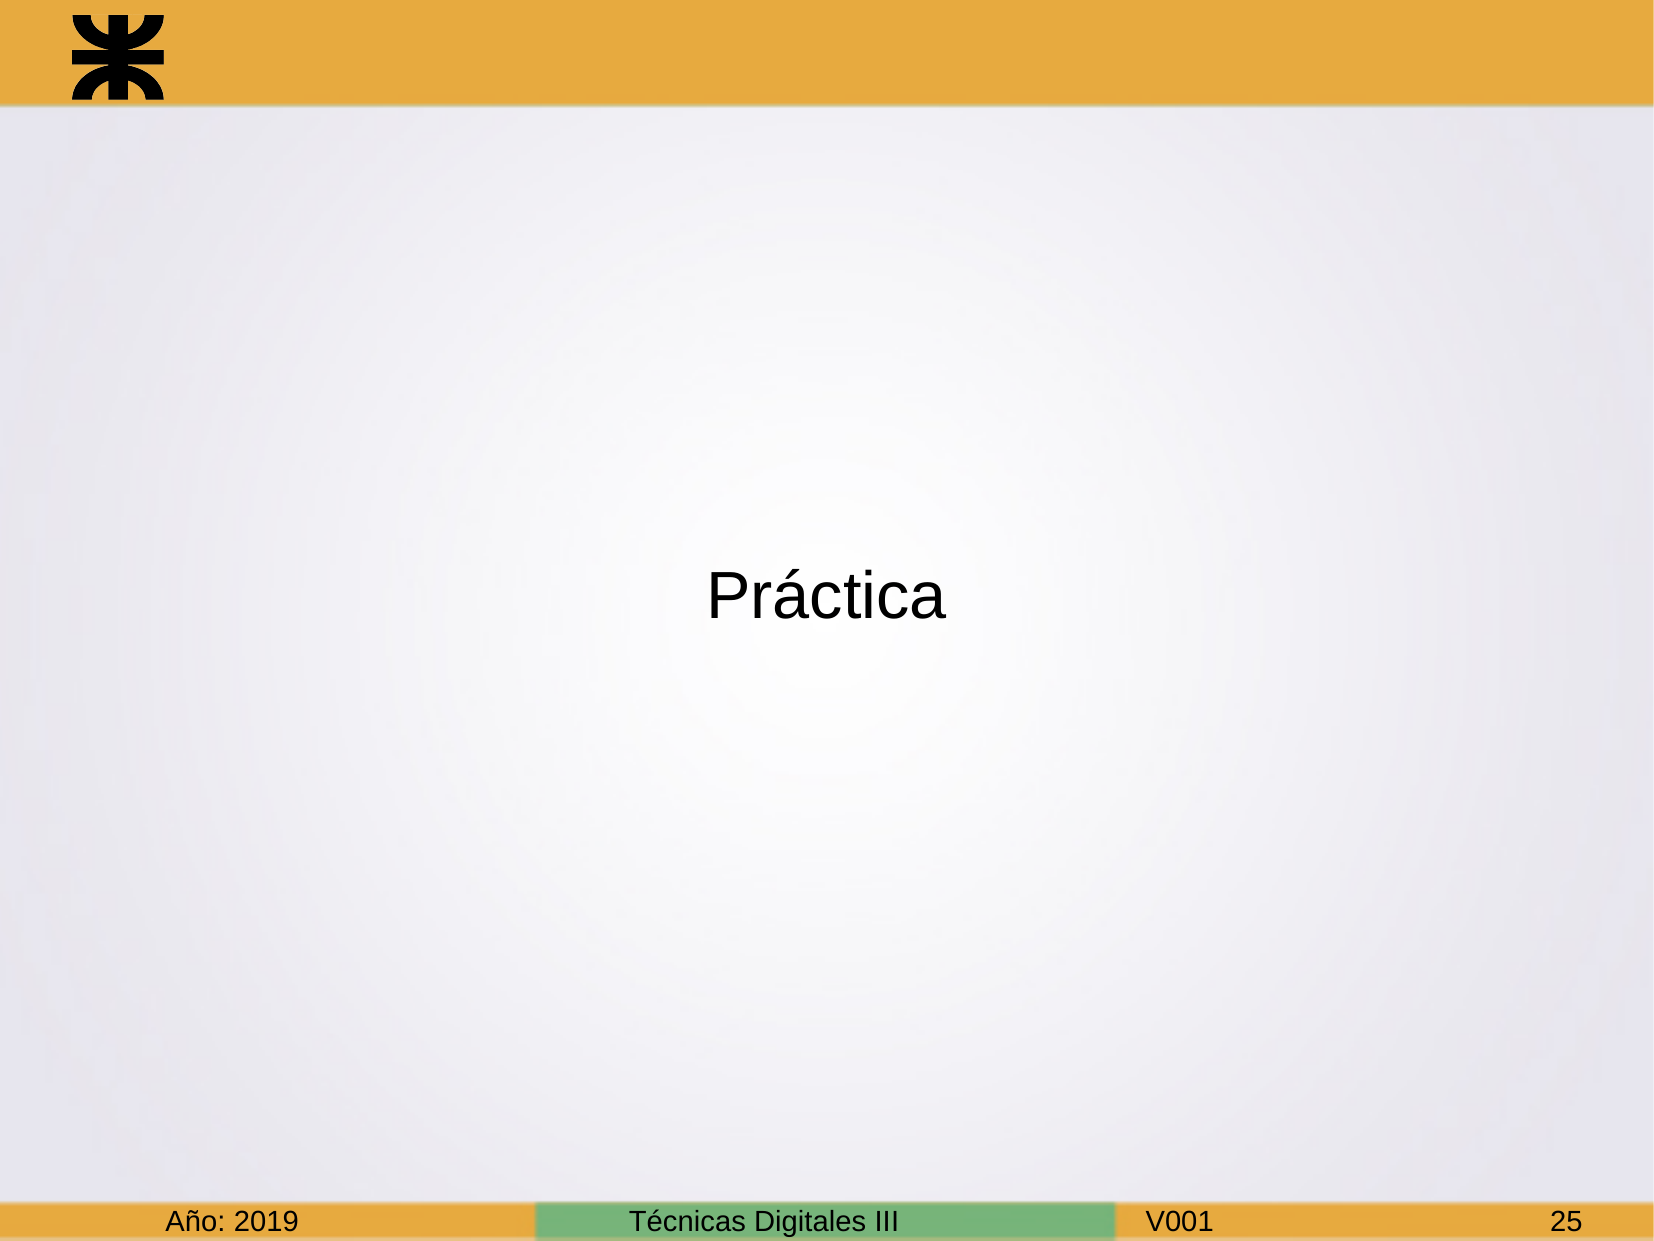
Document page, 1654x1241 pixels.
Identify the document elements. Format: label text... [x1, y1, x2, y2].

picture [0, 0, 1654, 1241]
subtitle Práctica [82, 236, 1571, 956]
